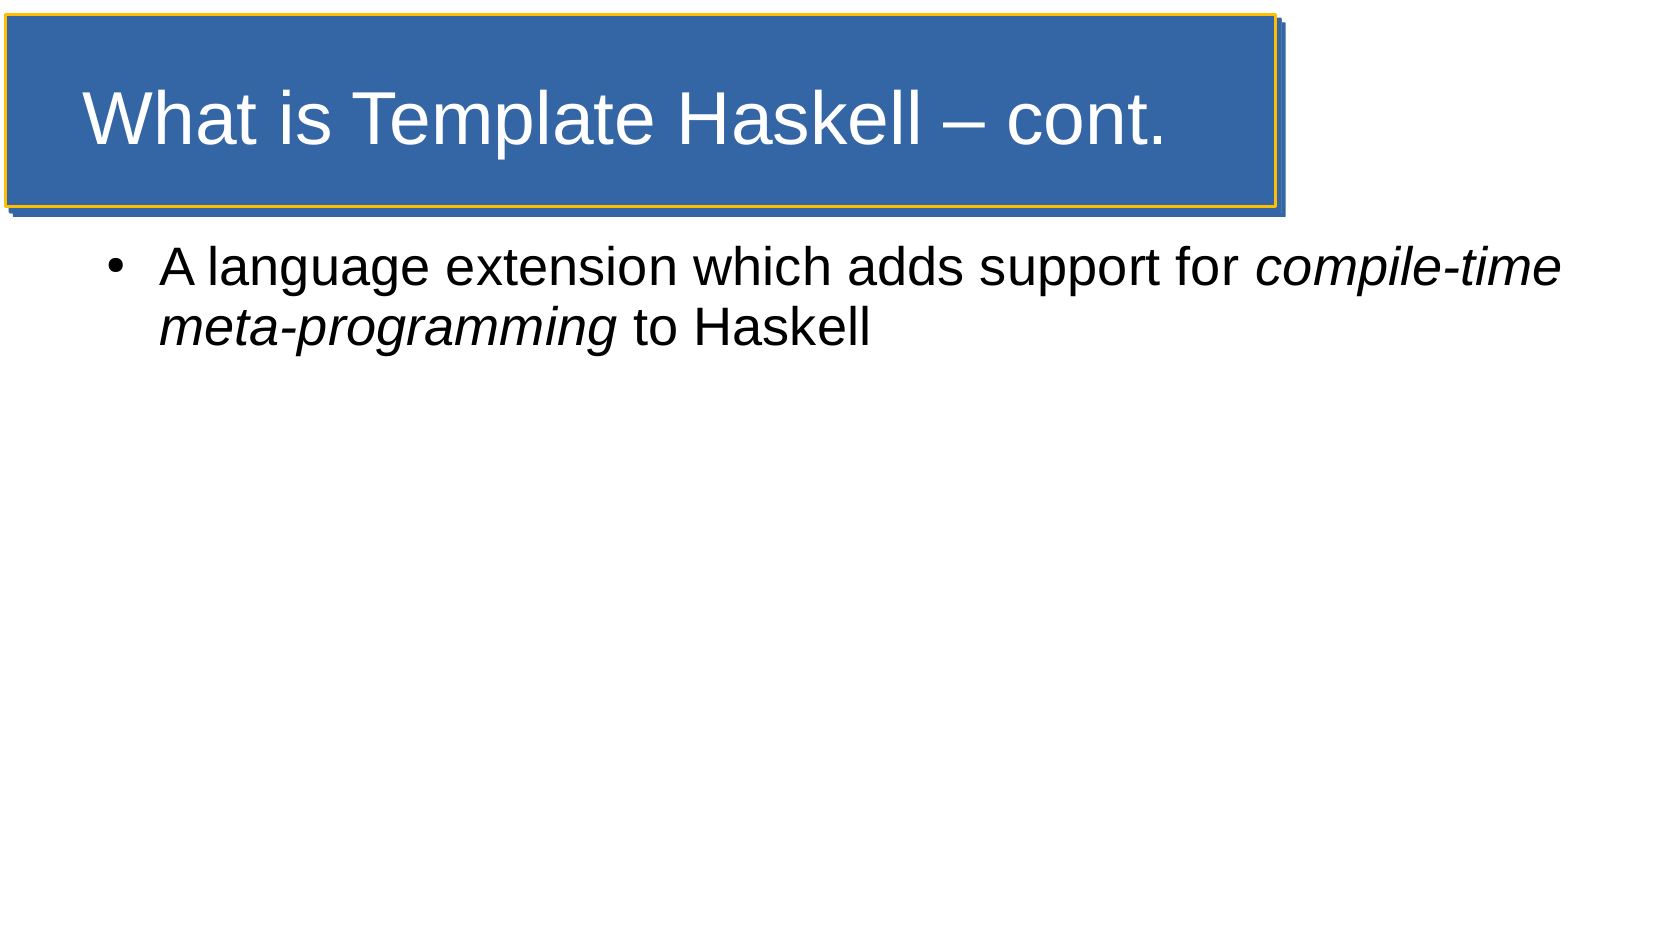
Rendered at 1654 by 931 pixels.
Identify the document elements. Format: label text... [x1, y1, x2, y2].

list A language extension which adds support for compile-time meta-programming to Haskell [88, 236, 1565, 798]
title What is Template Haskell – cont. [82, 44, 1235, 192]
